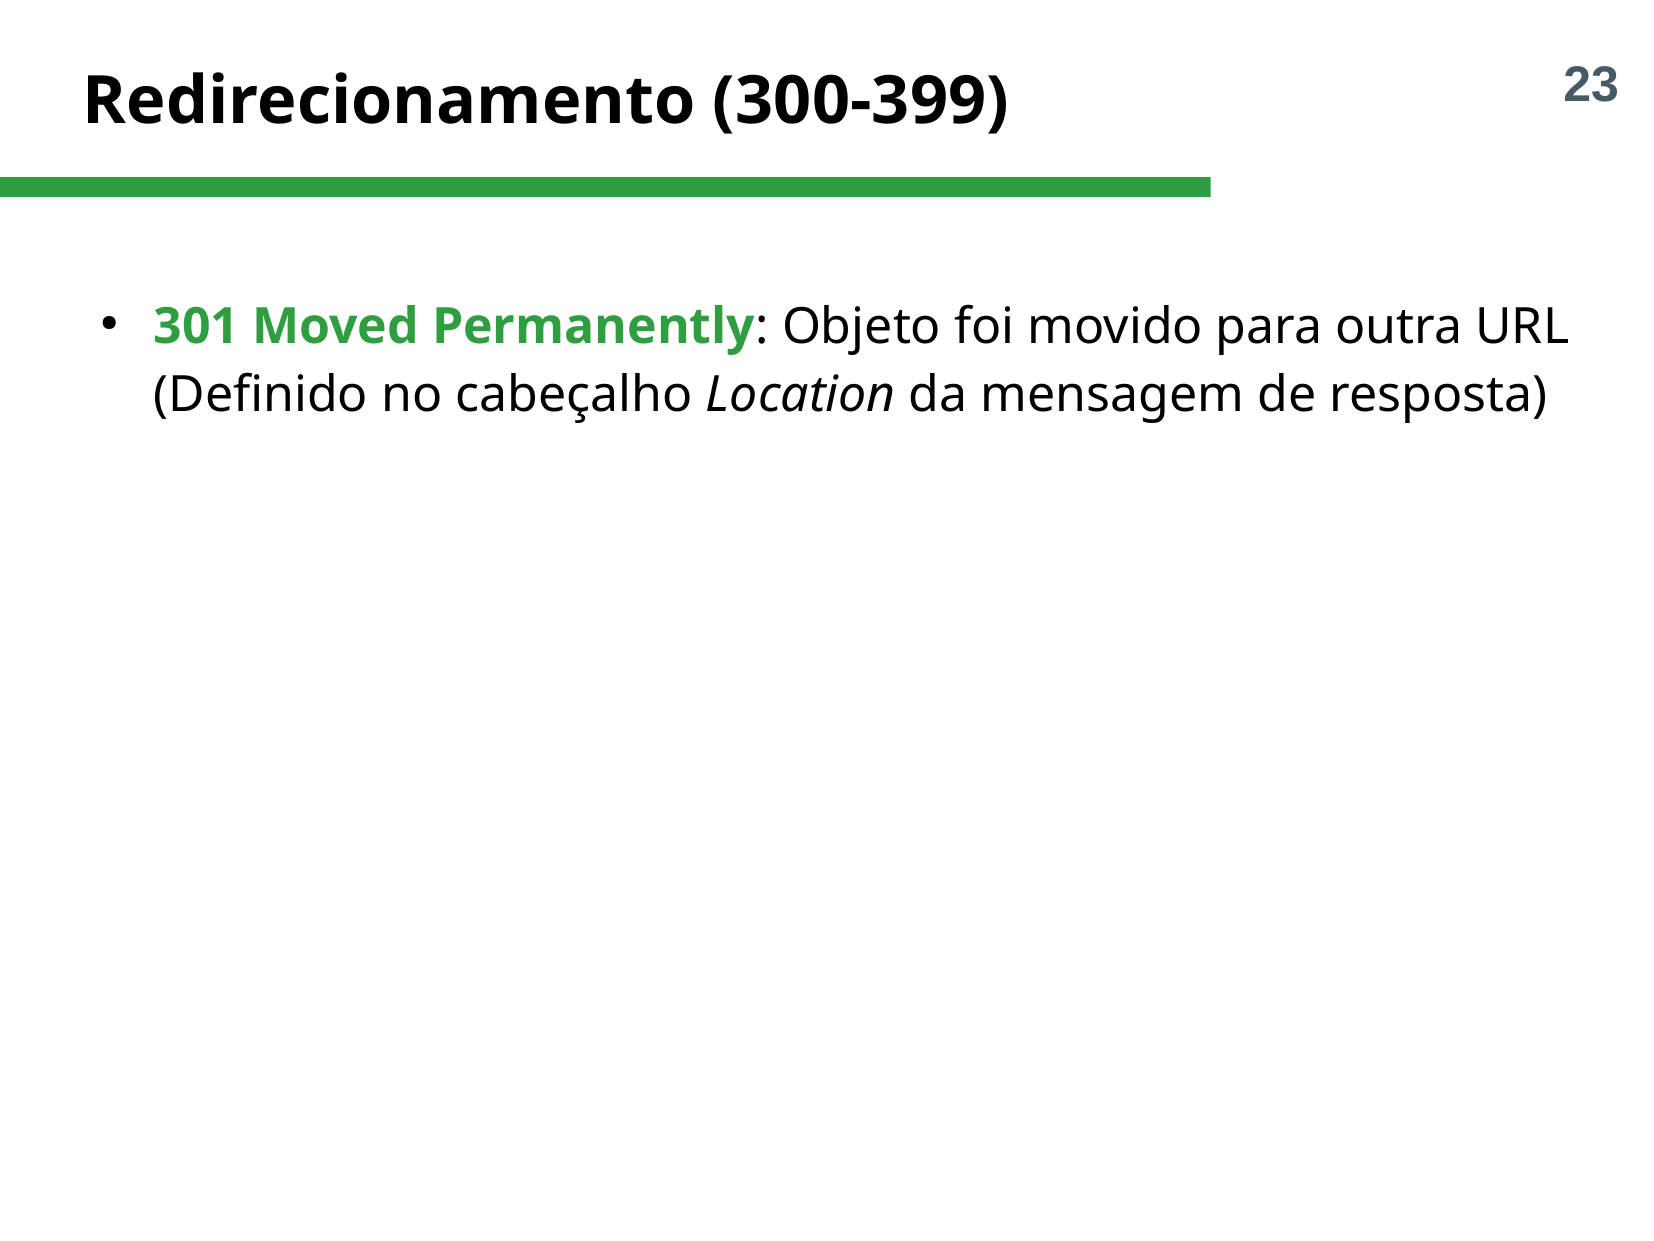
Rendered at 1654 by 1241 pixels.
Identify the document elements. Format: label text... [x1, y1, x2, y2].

list 301 Moved Permanently: Objeto foi movido para outra URL (Definido no cabeçalho Location da mensagem de resposta) [82, 290, 1571, 1216]
title Redirecionamento (300-399) [82, 0, 1211, 202]
